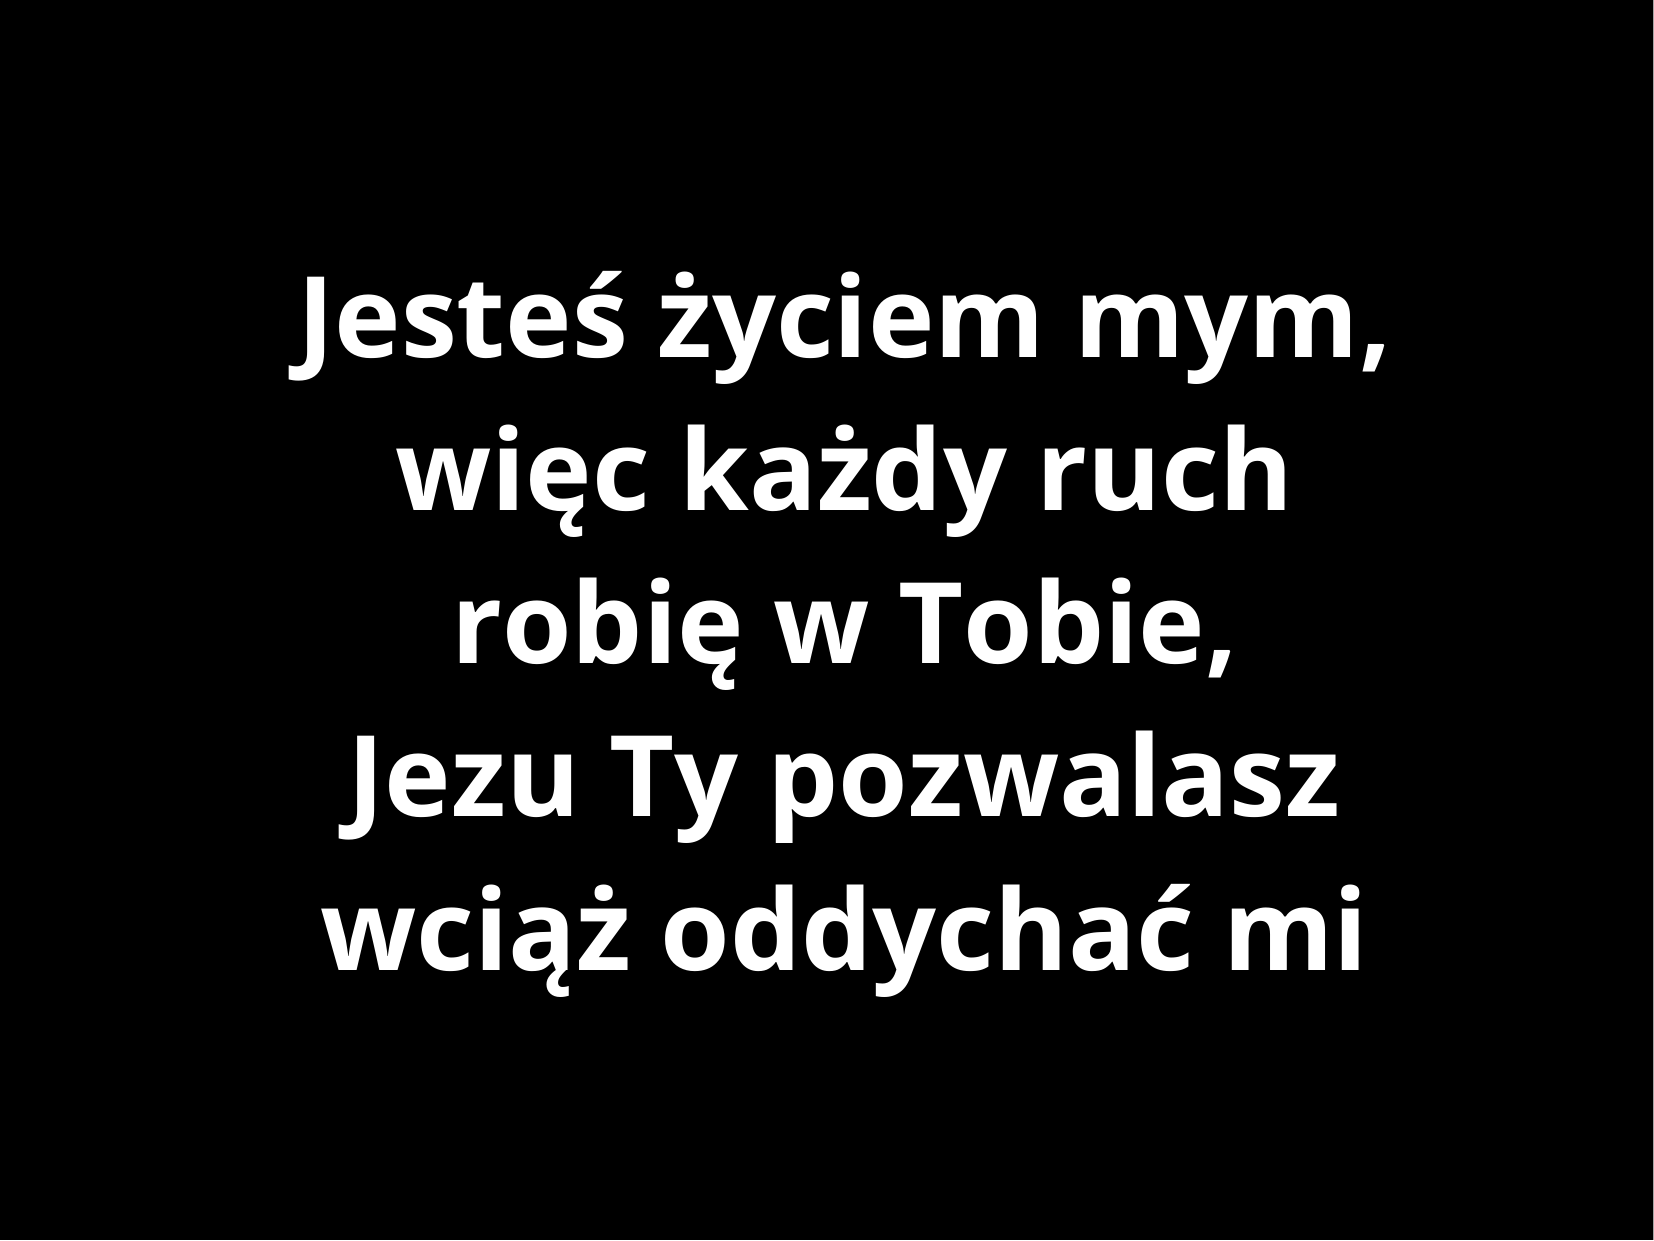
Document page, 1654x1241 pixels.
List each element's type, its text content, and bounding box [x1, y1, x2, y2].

subtitle Jesteś życiem mym, więc każdy ruch robię w Tobie, Jezu Ty pozwalasz wciąż oddychać mi [0, 0, 1654, 1241]
